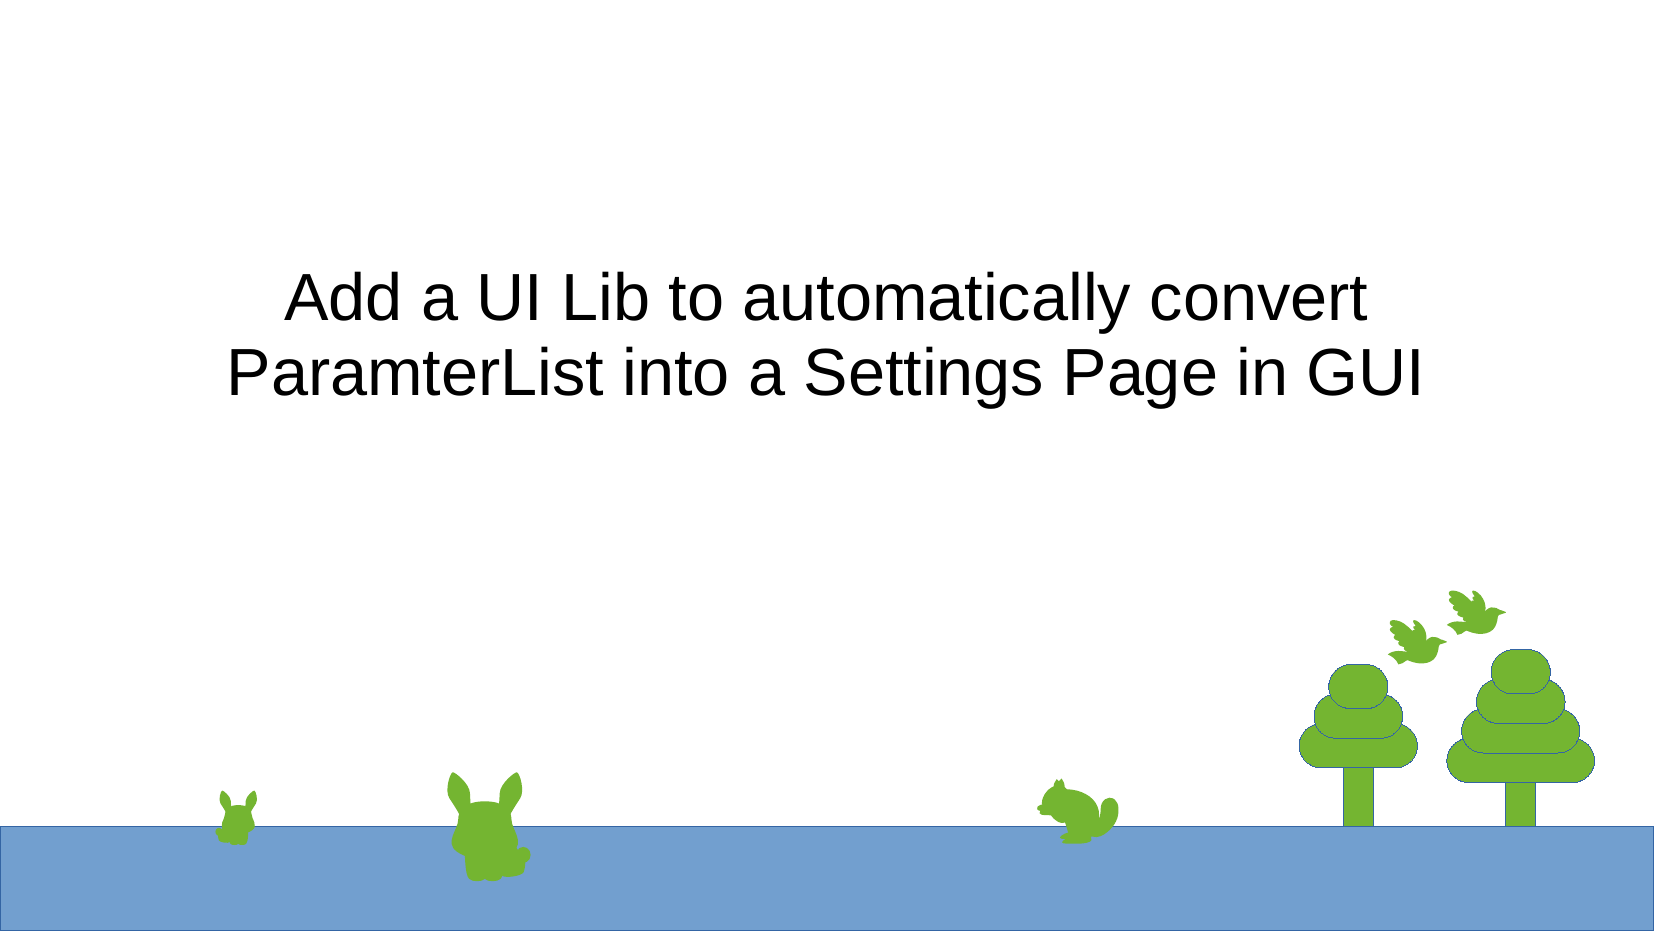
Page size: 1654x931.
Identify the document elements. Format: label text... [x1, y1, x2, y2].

subtitle Add a UI Lib to automatically convert ParamterList into a Settings Page in GUI [88, 29, 1565, 715]
